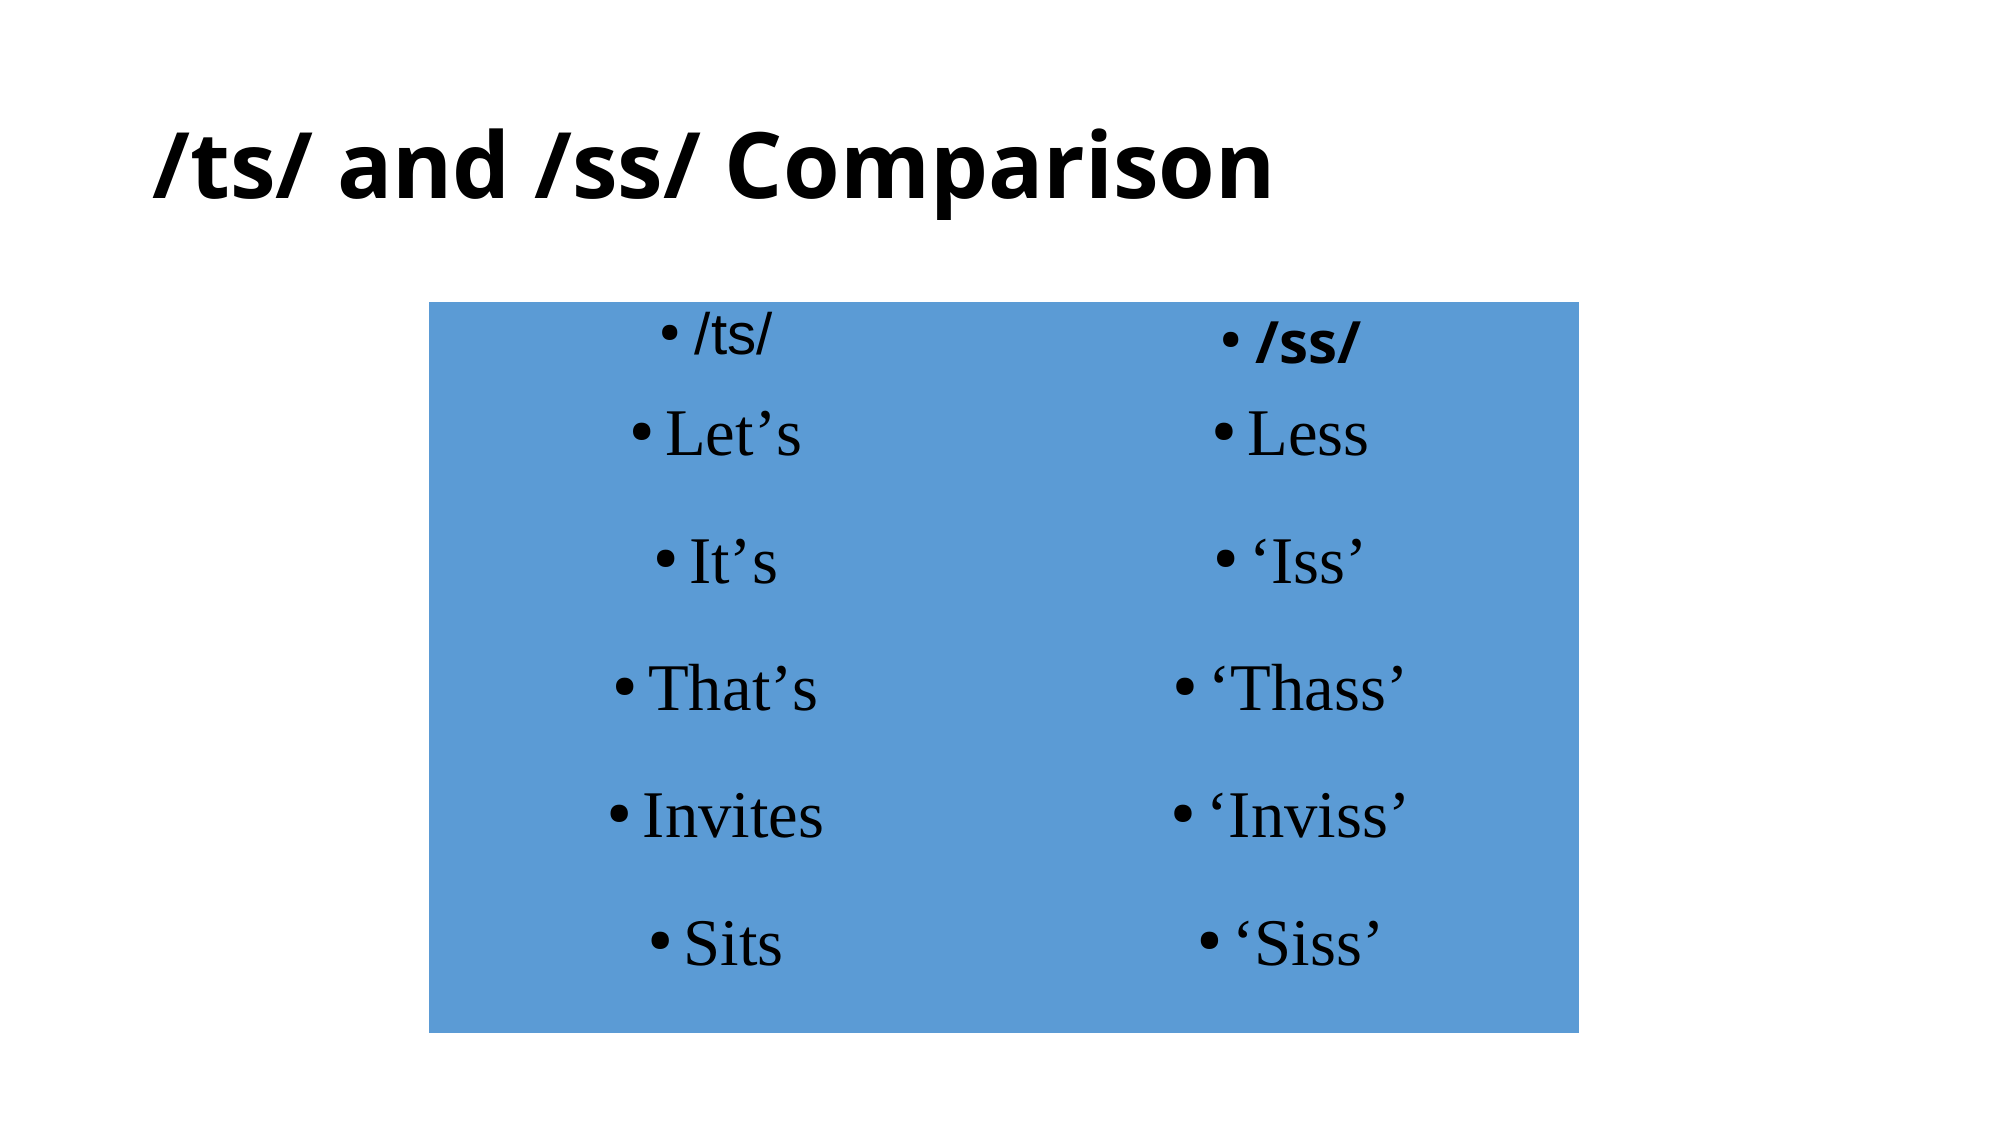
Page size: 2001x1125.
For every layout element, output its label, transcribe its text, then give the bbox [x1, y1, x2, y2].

table_cell ‘Thass’ [1004, 651, 1579, 778]
title /ts/ and /ss/ Comparison [137, 59, 1863, 278]
table_header /ss/ [1004, 302, 1579, 396]
table_cell ‘Inviss’ [1004, 778, 1579, 906]
table_cell It’s [429, 524, 1004, 651]
table_cell That’s [429, 651, 1004, 778]
table_cell Sits [429, 906, 1004, 1033]
table_cell Less [1004, 396, 1579, 524]
table_cell ‘Iss’ [1004, 524, 1579, 651]
table_cell Let’s [429, 396, 1004, 524]
table_cell Invites [429, 778, 1004, 906]
table_header /ts/ [429, 302, 1004, 396]
table_cell ‘Siss’ [1004, 906, 1579, 1033]
